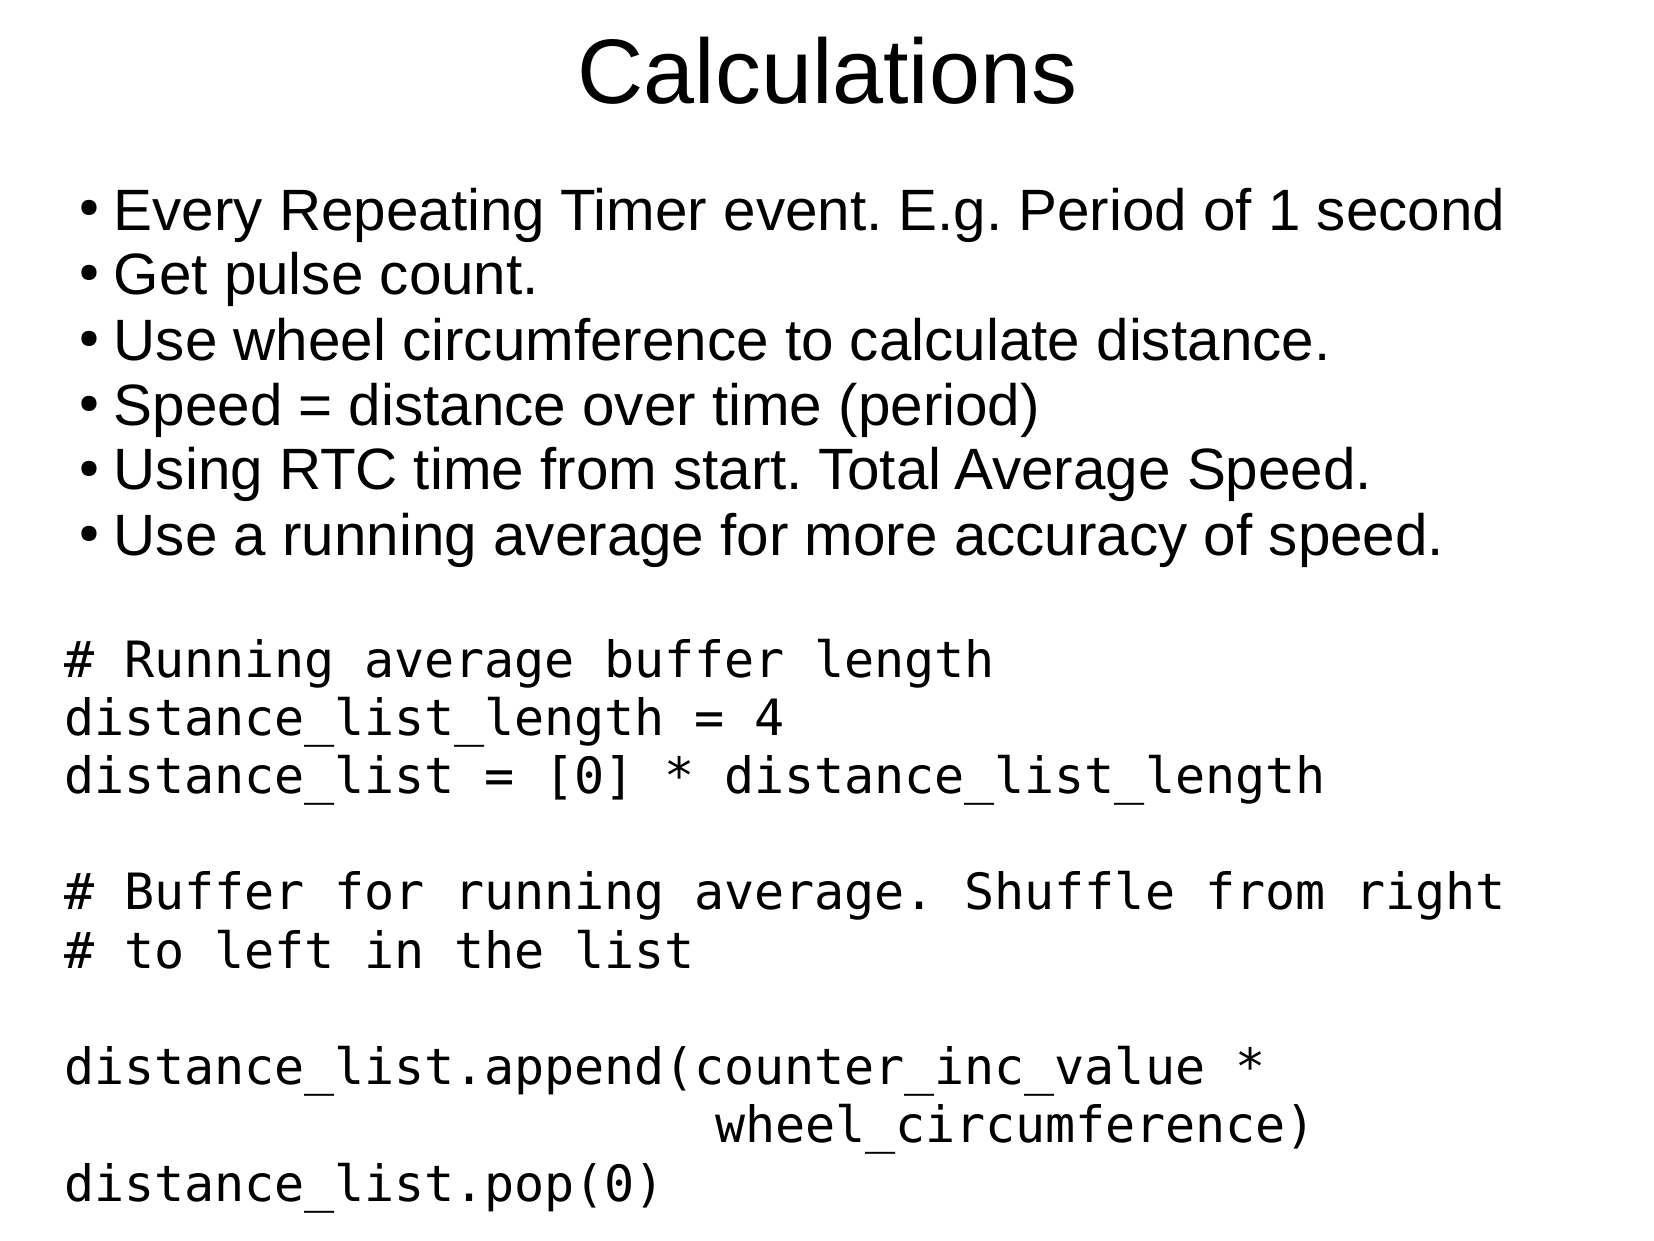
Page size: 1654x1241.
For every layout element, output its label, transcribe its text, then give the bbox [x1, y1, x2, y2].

title Calculations [19, 0, 1636, 145]
text_box # Running average buffer length distance_list_length = 4 distance_list = [0] * distance_list_length # Buffer for running average. Shuffle from right # to left in the list distance_list.append(counter_inc_value * wheel_circumference) distance_list.pop(0) [49, 623, 1654, 1221]
text_box Every Repeating Timer event. E.g. Period of 1 second Get pulse count. Use wheel circumference to calculate distance. Speed = distance over time (period) Using RTC time from start. Total Average Speed. Use a running average for more accuracy of speed. [78, 177, 1567, 568]
